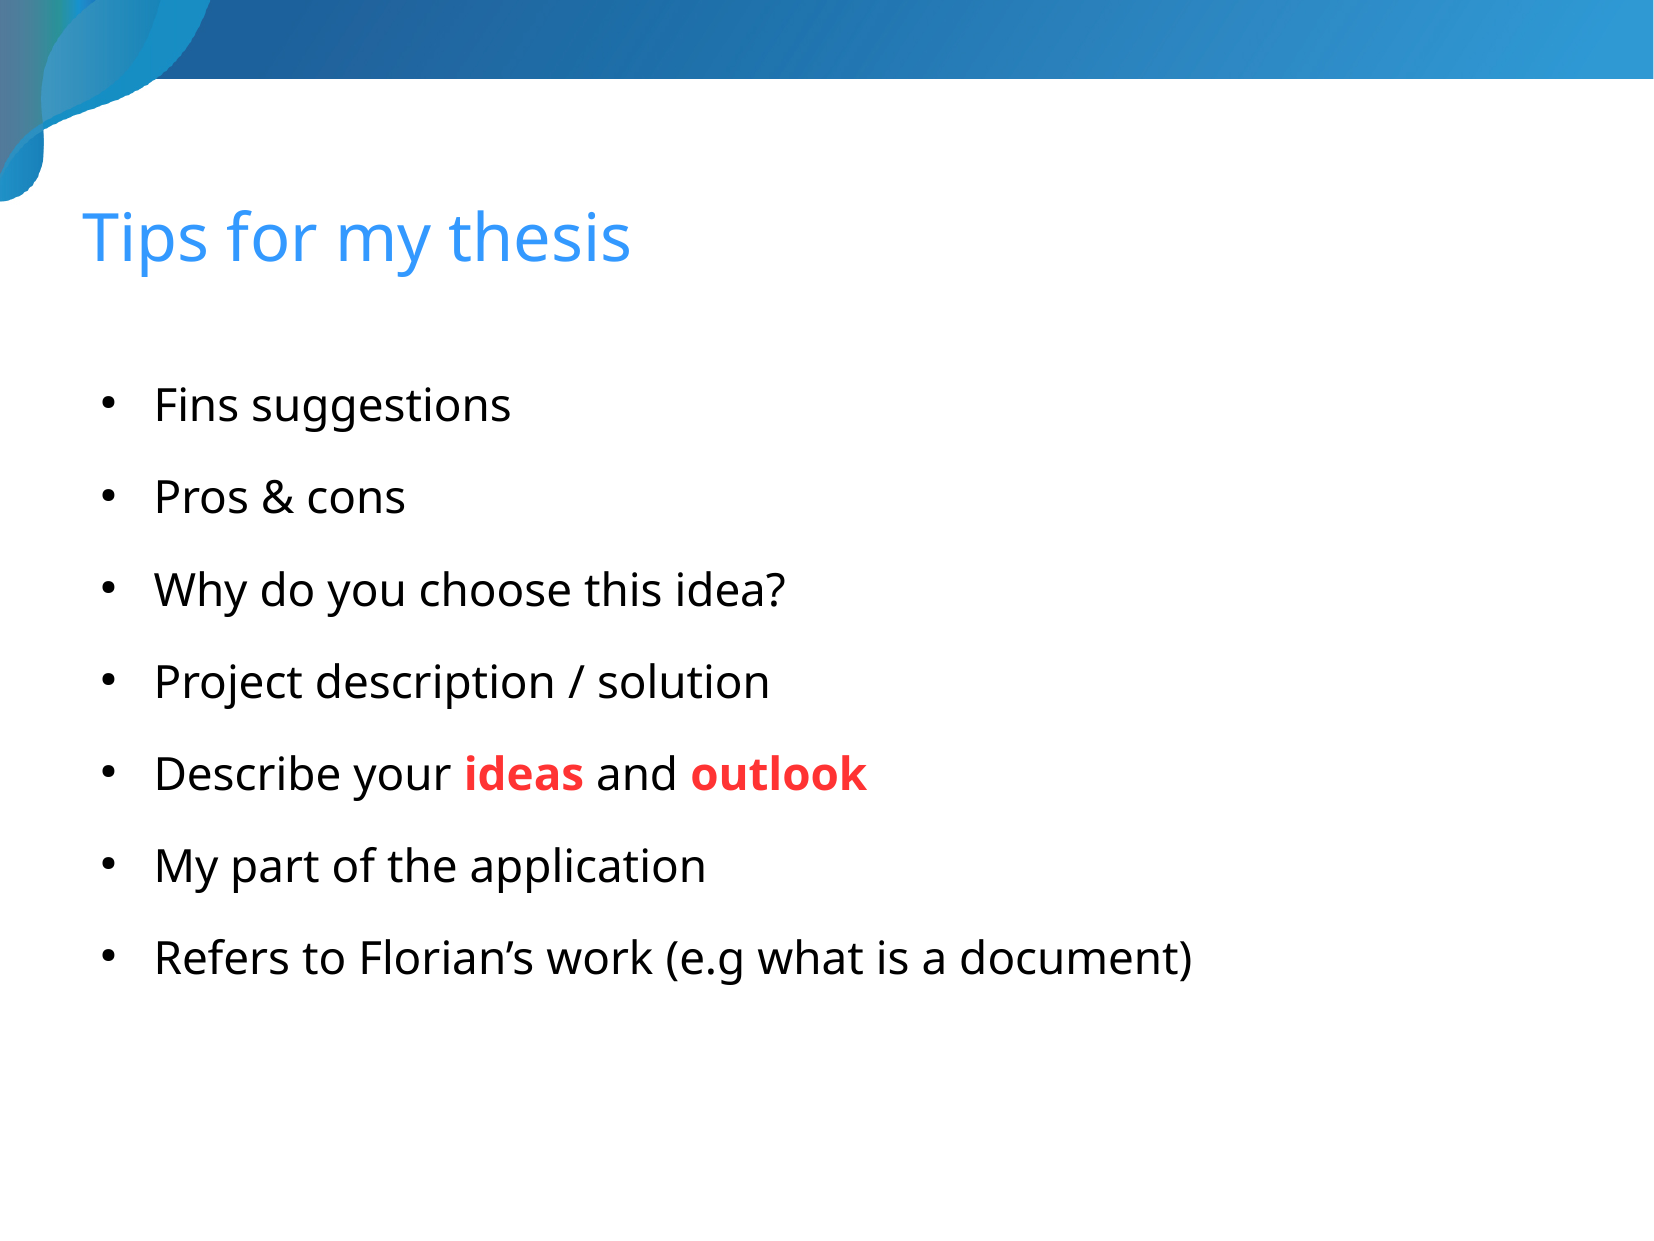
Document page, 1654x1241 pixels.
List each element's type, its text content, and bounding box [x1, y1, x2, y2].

list Fins suggestions Pros & cons Why do you choose this idea? Project description / solution Describe your ideas and outlook My part of the application Refers to Florian’s work (e.g what is a document) [82, 372, 1576, 1093]
picture [0, 0, 1654, 1241]
title Tips for my thesis [82, 132, 1571, 340]
